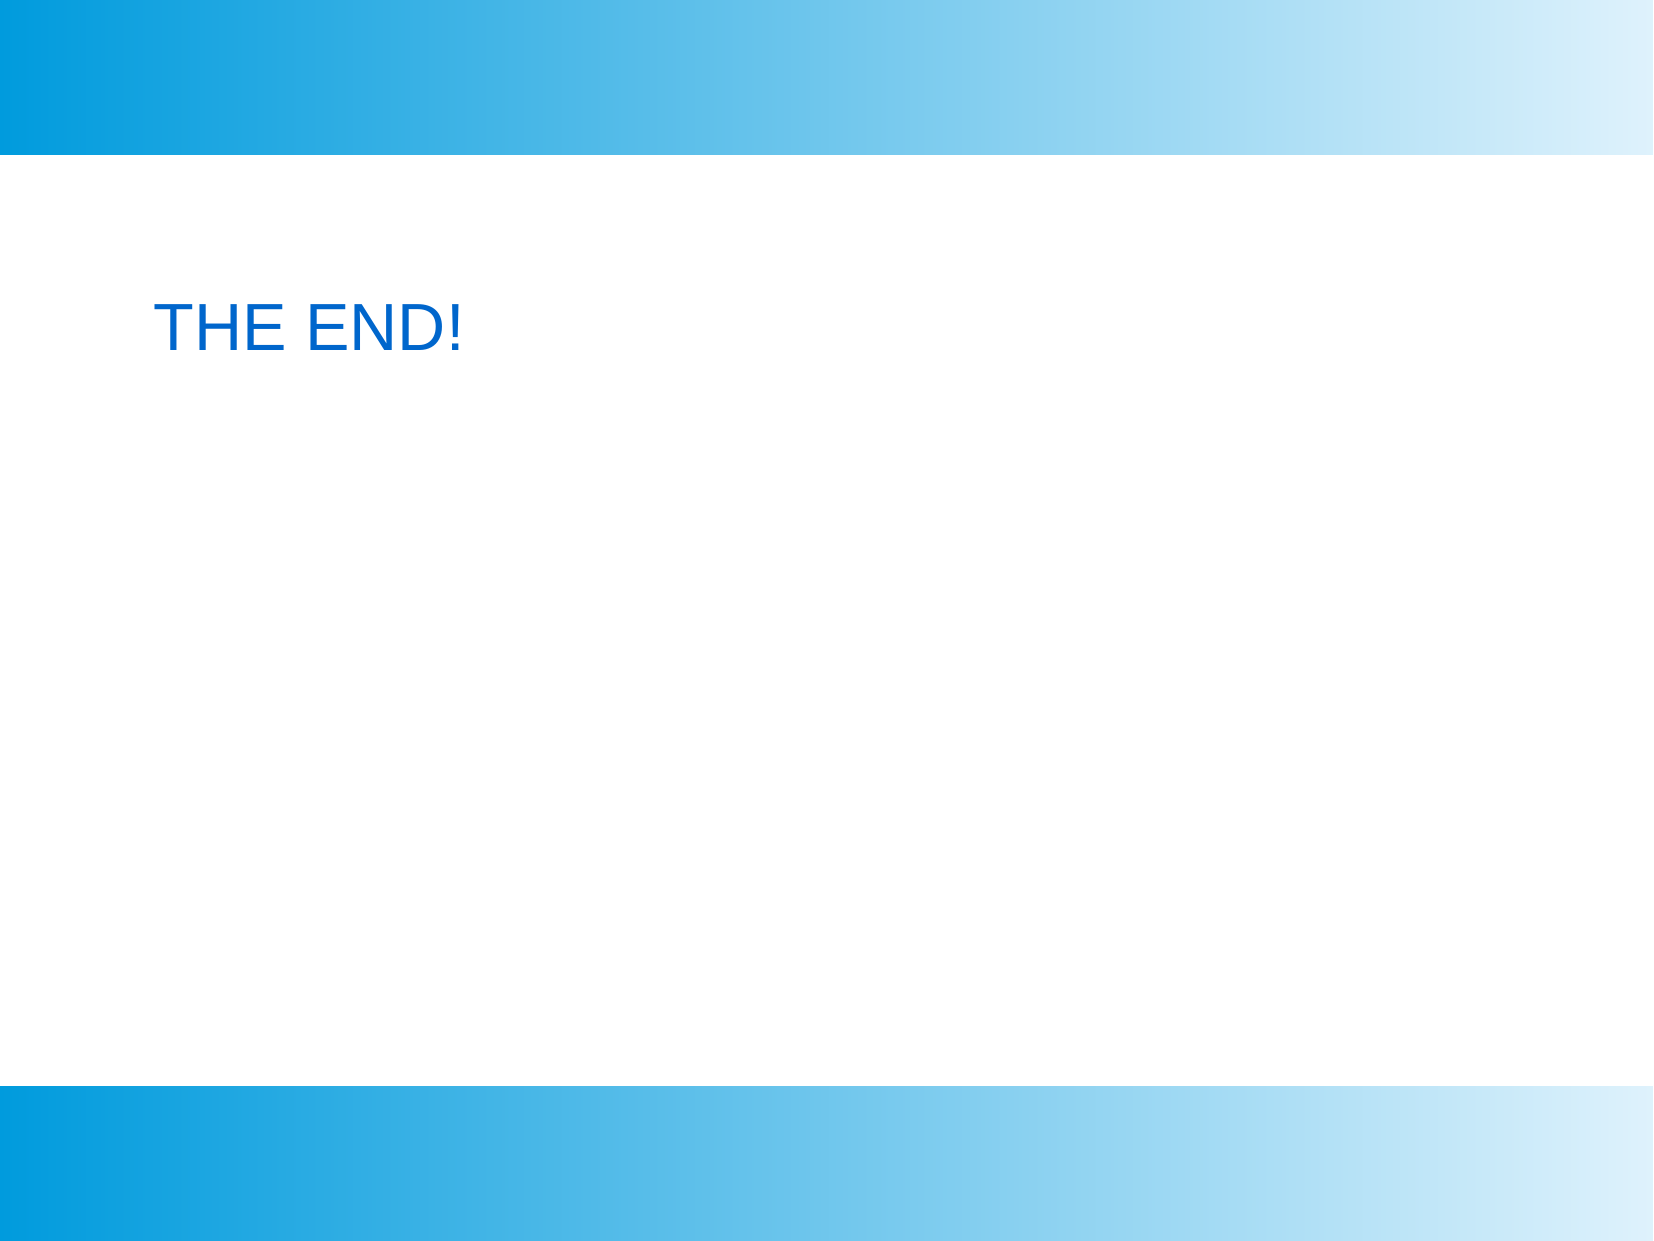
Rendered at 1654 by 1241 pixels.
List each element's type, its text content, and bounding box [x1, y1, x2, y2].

list THE END! [82, 290, 1571, 1010]
title [82, 49, 1571, 155]
